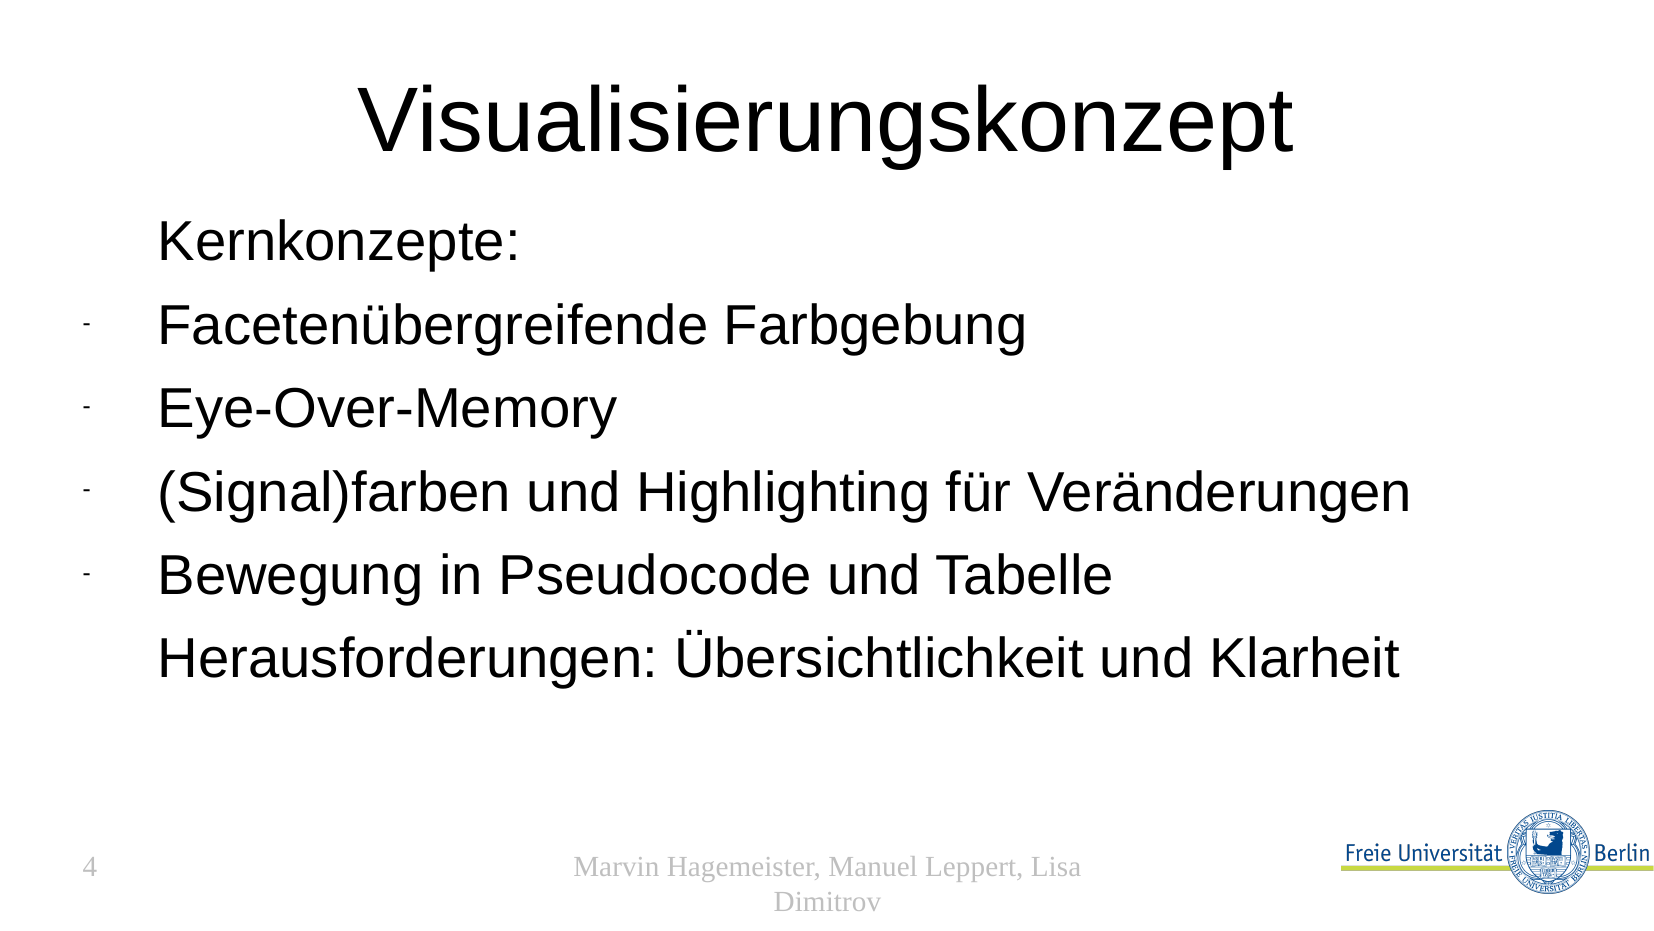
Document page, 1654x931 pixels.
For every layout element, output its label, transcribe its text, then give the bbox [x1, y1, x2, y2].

text_box 4 [82, 847, 468, 912]
title Visualisierungskonzept [82, 37, 1571, 193]
picture [1341, 810, 1654, 894]
text_box Marvin Hagemeister, Manuel Leppert, Lisa Dimitrov [565, 847, 1090, 912]
list Kernkonzepte: Facetenübergreifende Farbgebung Eye-Over-Memory (Signal)farben und Highlighting für Veränderungen Bewegung in Pseudocode und Tabelle Herausforderungen: Übersichtlichkeit und Klarheit [82, 217, 1571, 758]
